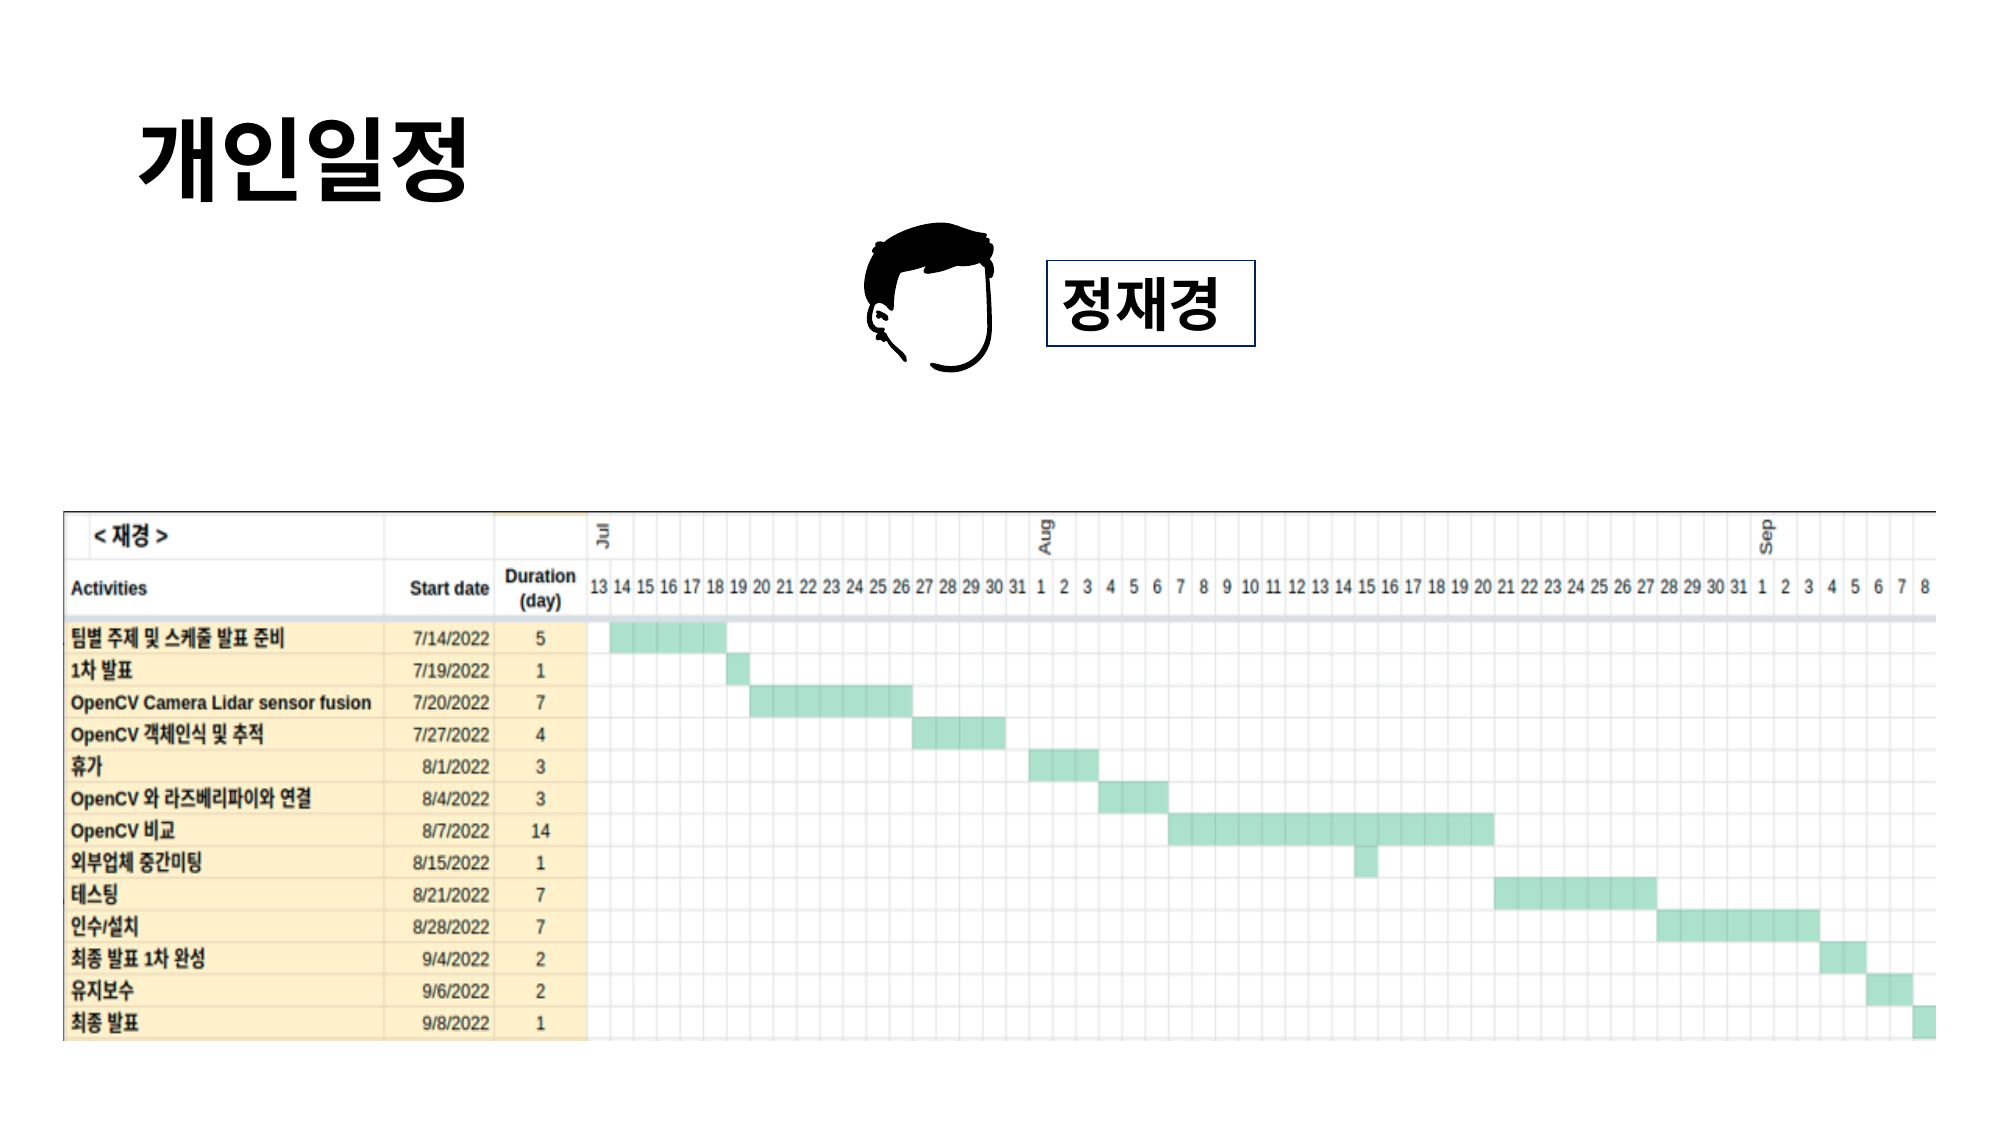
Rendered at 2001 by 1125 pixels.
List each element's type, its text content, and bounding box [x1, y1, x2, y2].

picture [63, 511, 1936, 1041]
text_box 정재경 [1046, 260, 1256, 347]
text_box 개인일정 [121, 95, 646, 222]
picture [858, 215, 1001, 378]
